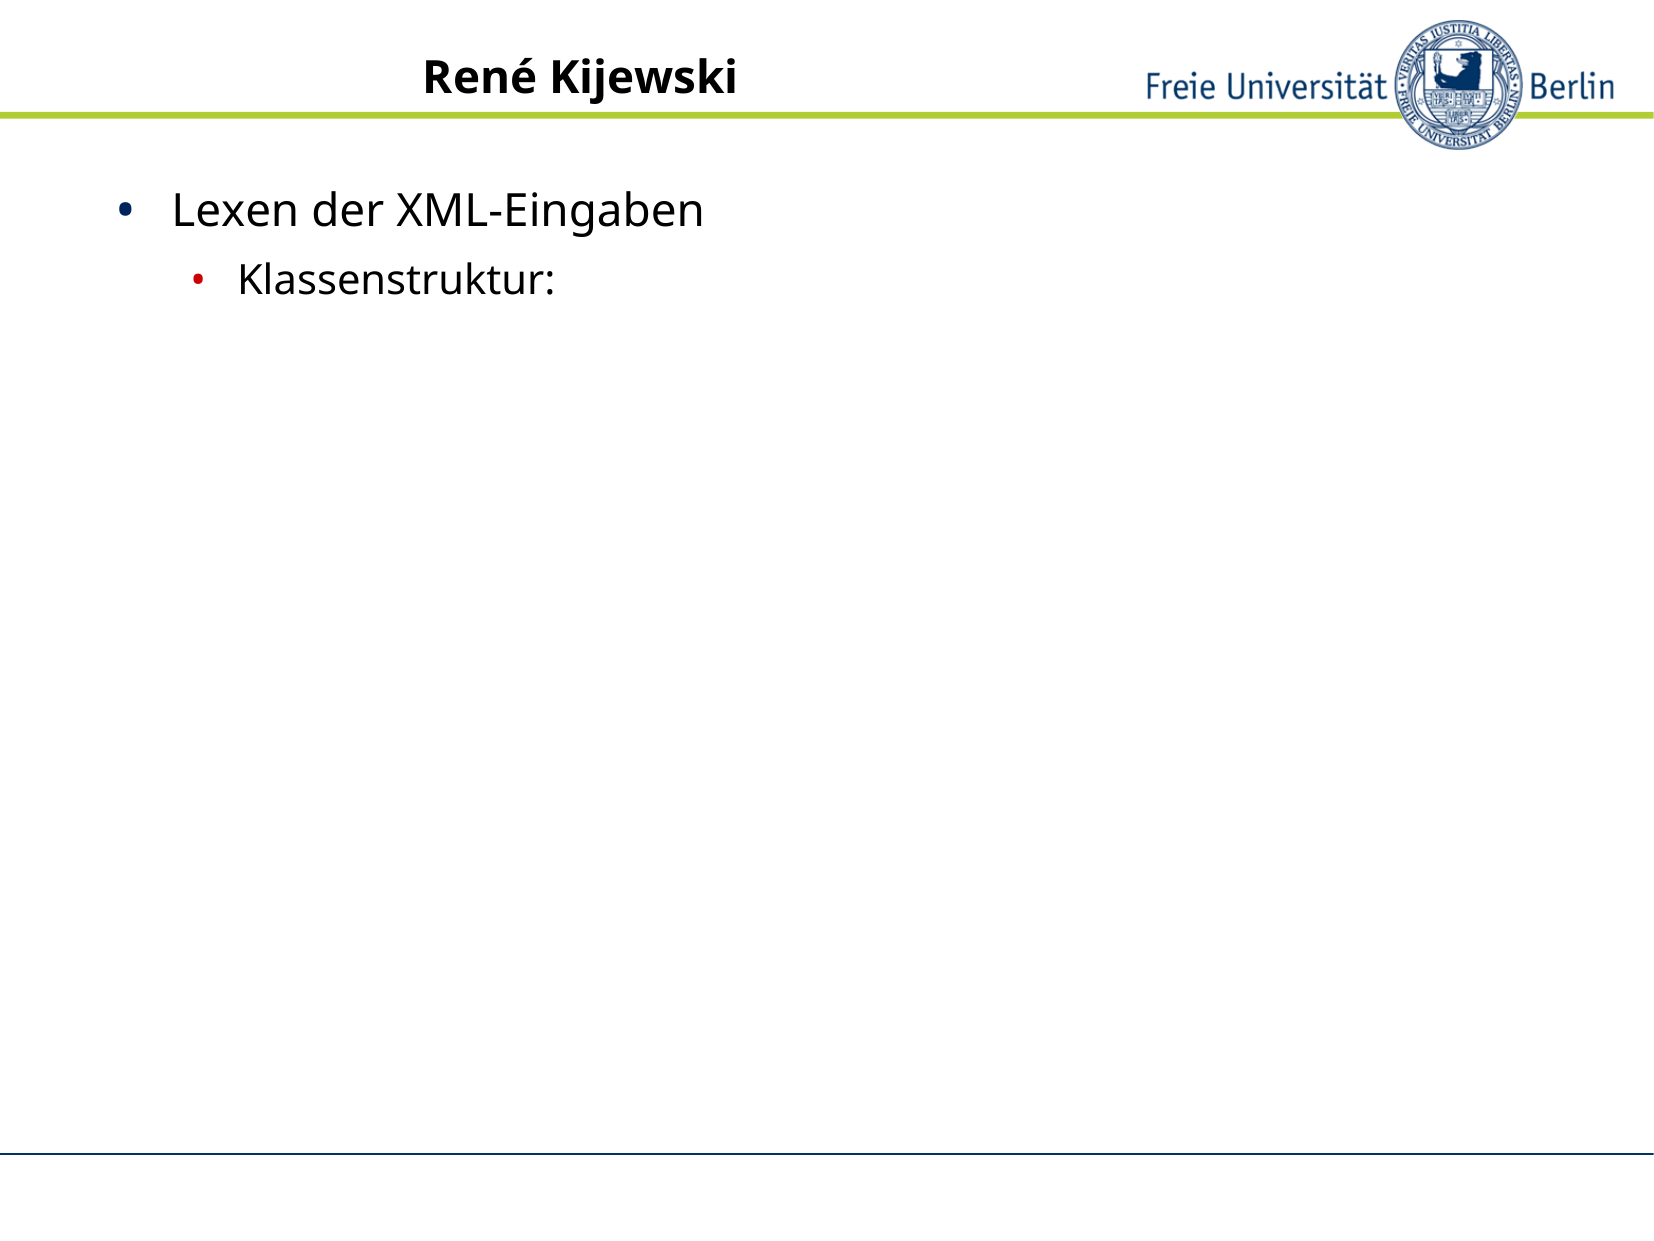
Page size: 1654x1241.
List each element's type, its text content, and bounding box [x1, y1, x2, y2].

list Lexen der XML-Eingaben Klassenstruktur: [115, 177, 1418, 680]
title René Kijewski [422, 0, 1654, 152]
